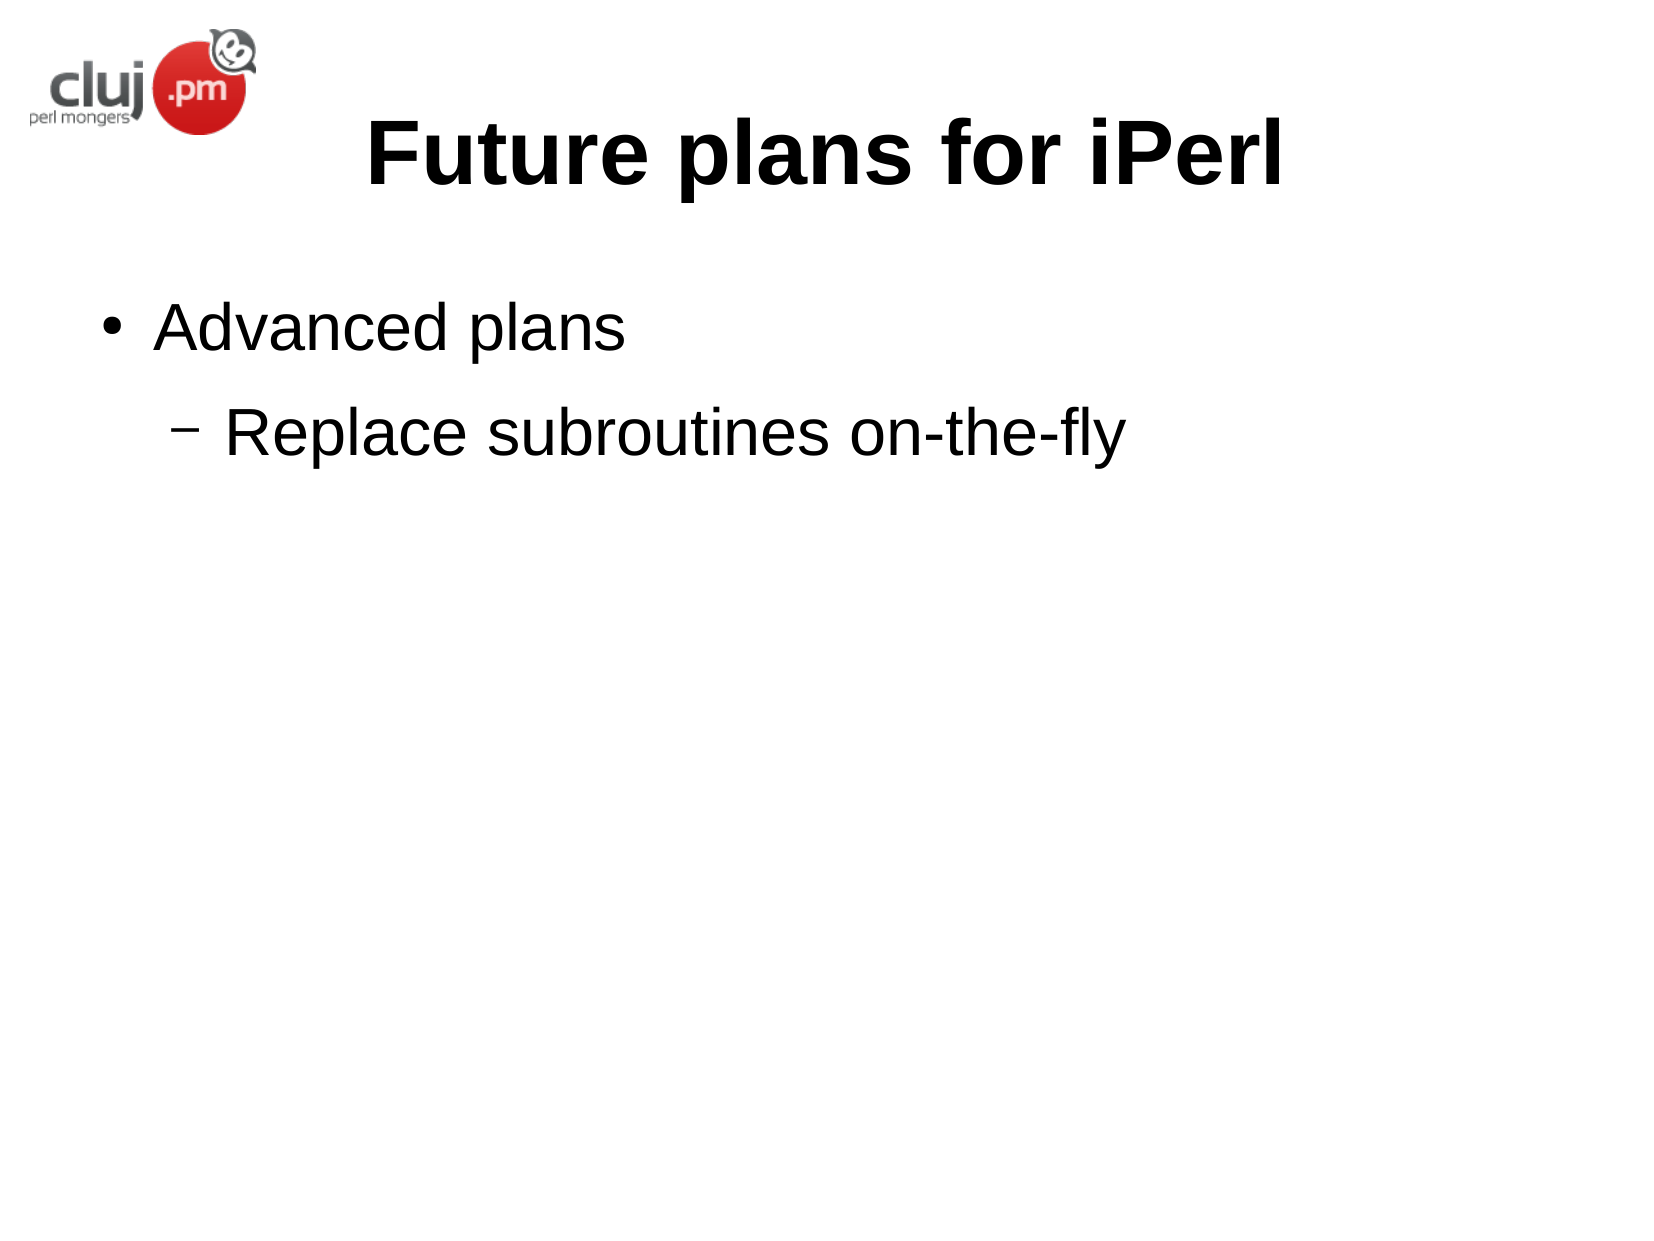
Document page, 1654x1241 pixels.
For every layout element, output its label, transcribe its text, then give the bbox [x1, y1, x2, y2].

list Advanced plans Replace subroutines on-the-fly [82, 290, 1538, 1171]
title Future plans for iPerl [82, 49, 1571, 257]
picture [30, 29, 256, 135]
